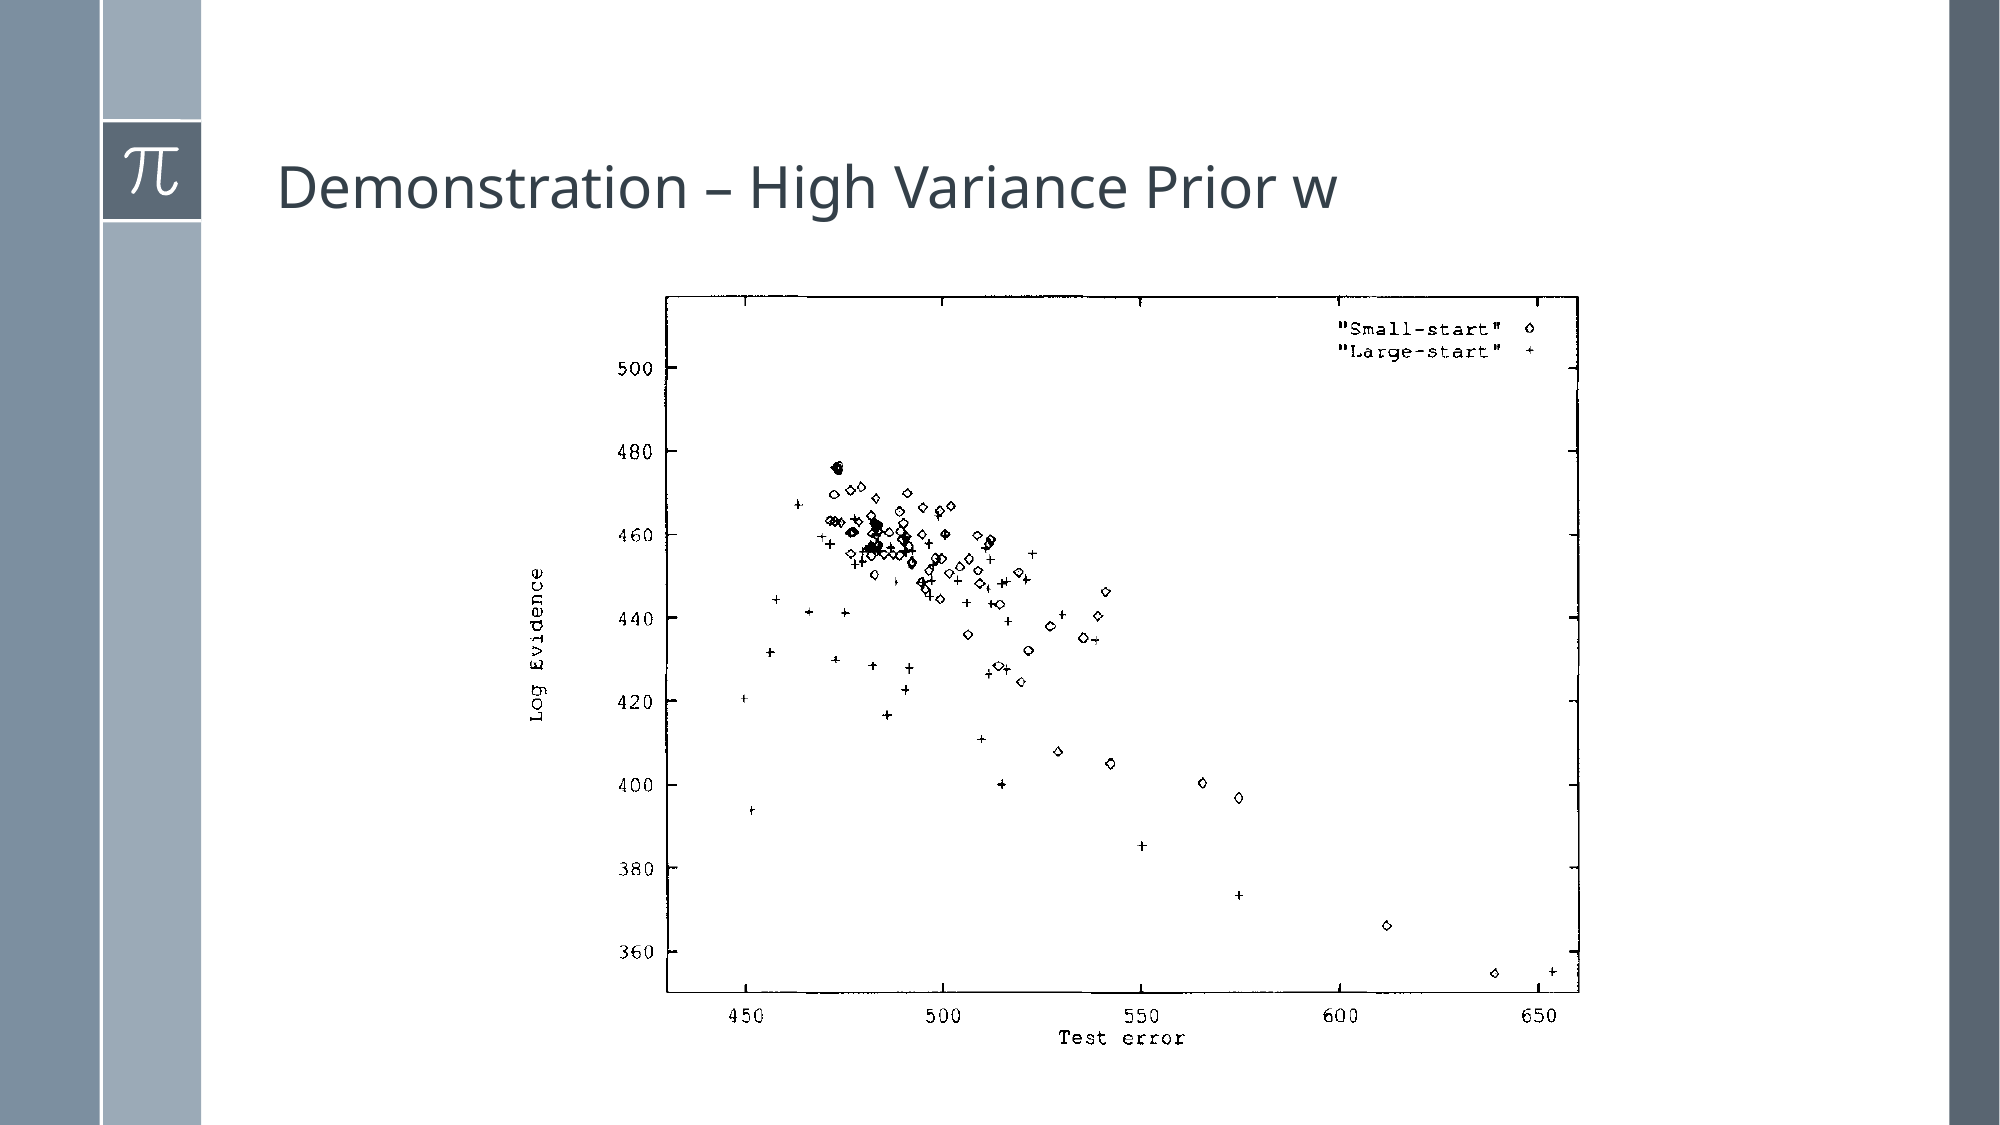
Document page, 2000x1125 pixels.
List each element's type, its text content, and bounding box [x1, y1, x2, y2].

text_box Demonstration – High Variance Prior w [261, 29, 1867, 233]
picture [495, 278, 1606, 1066]
